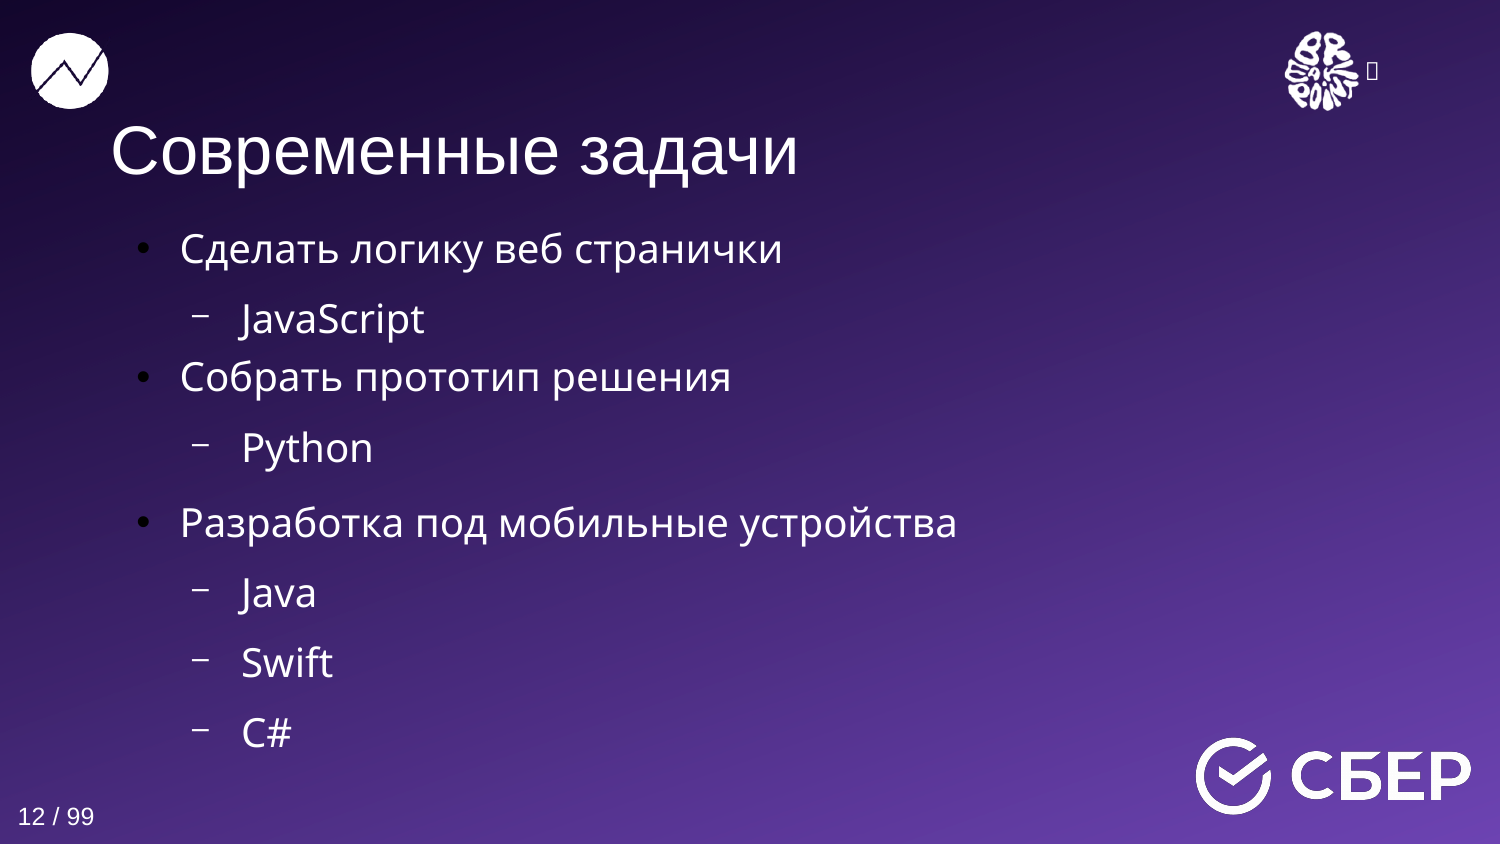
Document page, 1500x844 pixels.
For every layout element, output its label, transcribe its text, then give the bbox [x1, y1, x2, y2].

title Современные задачи [103, 100, 1397, 205]
list Сделать логику веб странички JavaScript Собрать прототип решения Python Разработка под мобильные устройства Java Swift C# [103, 224, 1397, 760]
text_box 🐙 [1364, 36, 1489, 107]
picture [0, 0, 1500, 844]
text_box <number> / 99 [2, 795, 632, 839]
